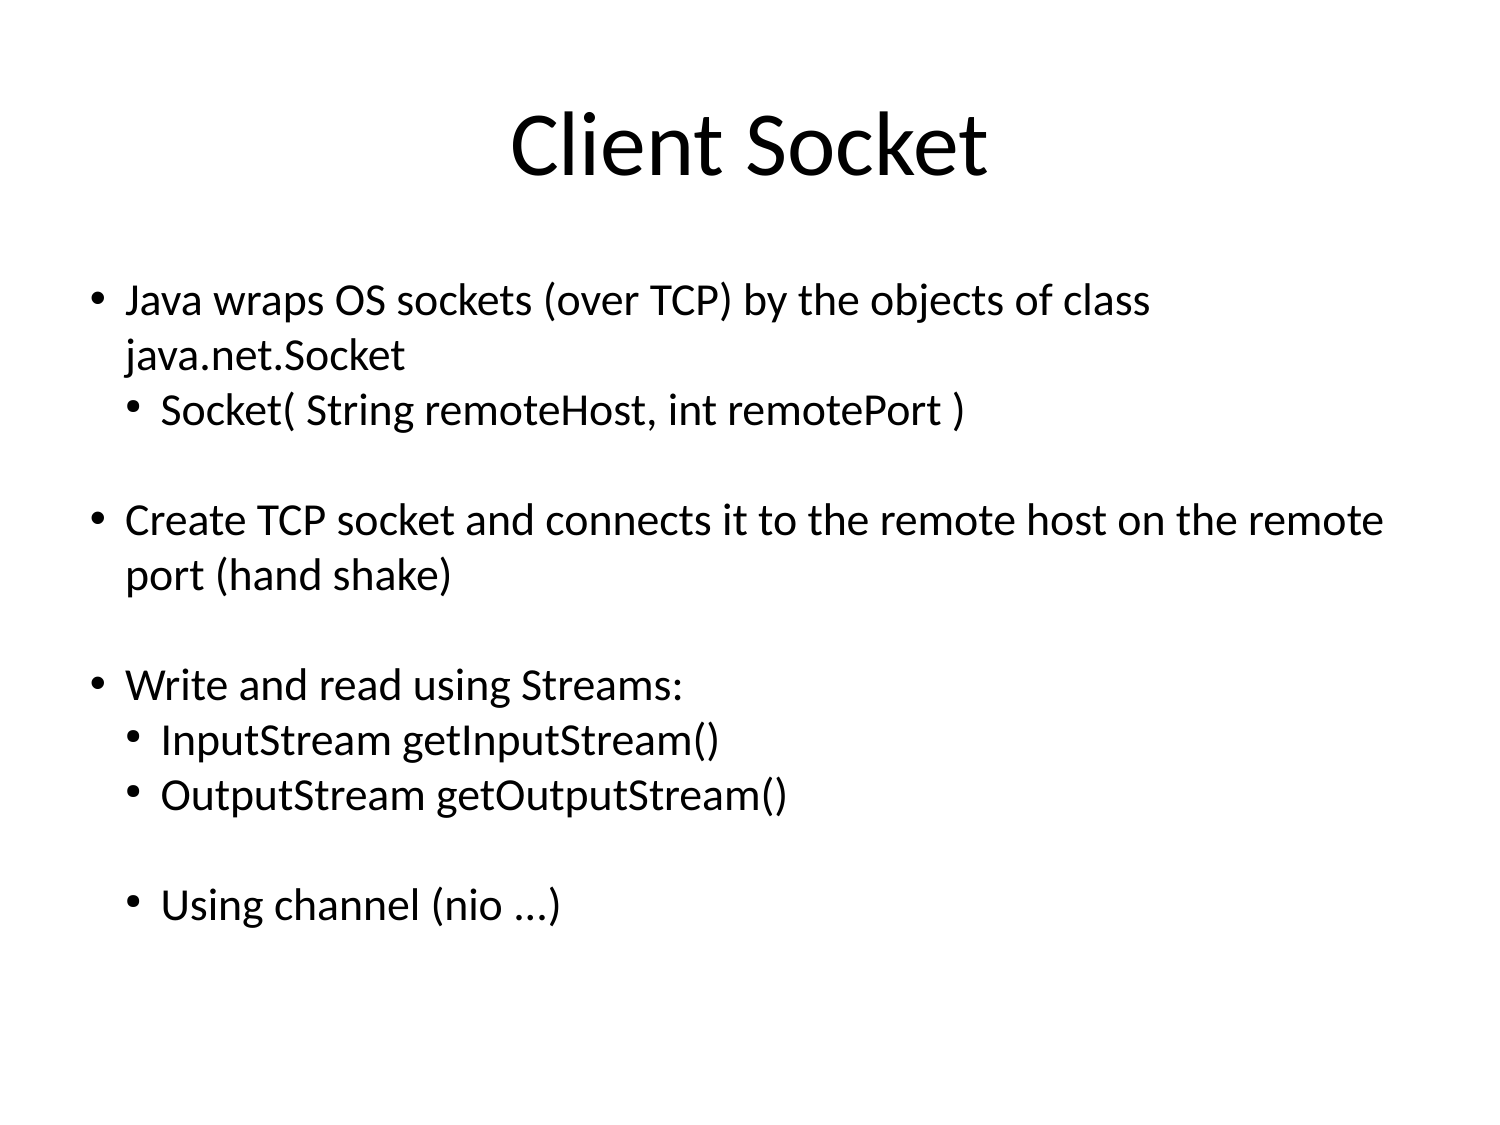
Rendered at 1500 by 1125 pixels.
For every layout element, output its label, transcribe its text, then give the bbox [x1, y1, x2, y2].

text_box Java wraps OS sockets (over TCP) by the objects of class java.net.Socket Socket( String remoteHost, int remotePort ) Create TCP socket and connects it to the remote host on the remote port (hand shake) Write and read using Streams: InputStream getInputStream() OutputStream getOutputStream() Using channel (nio ...) [75, 262, 1425, 1005]
text_box Client Socket [75, 45, 1425, 233]
